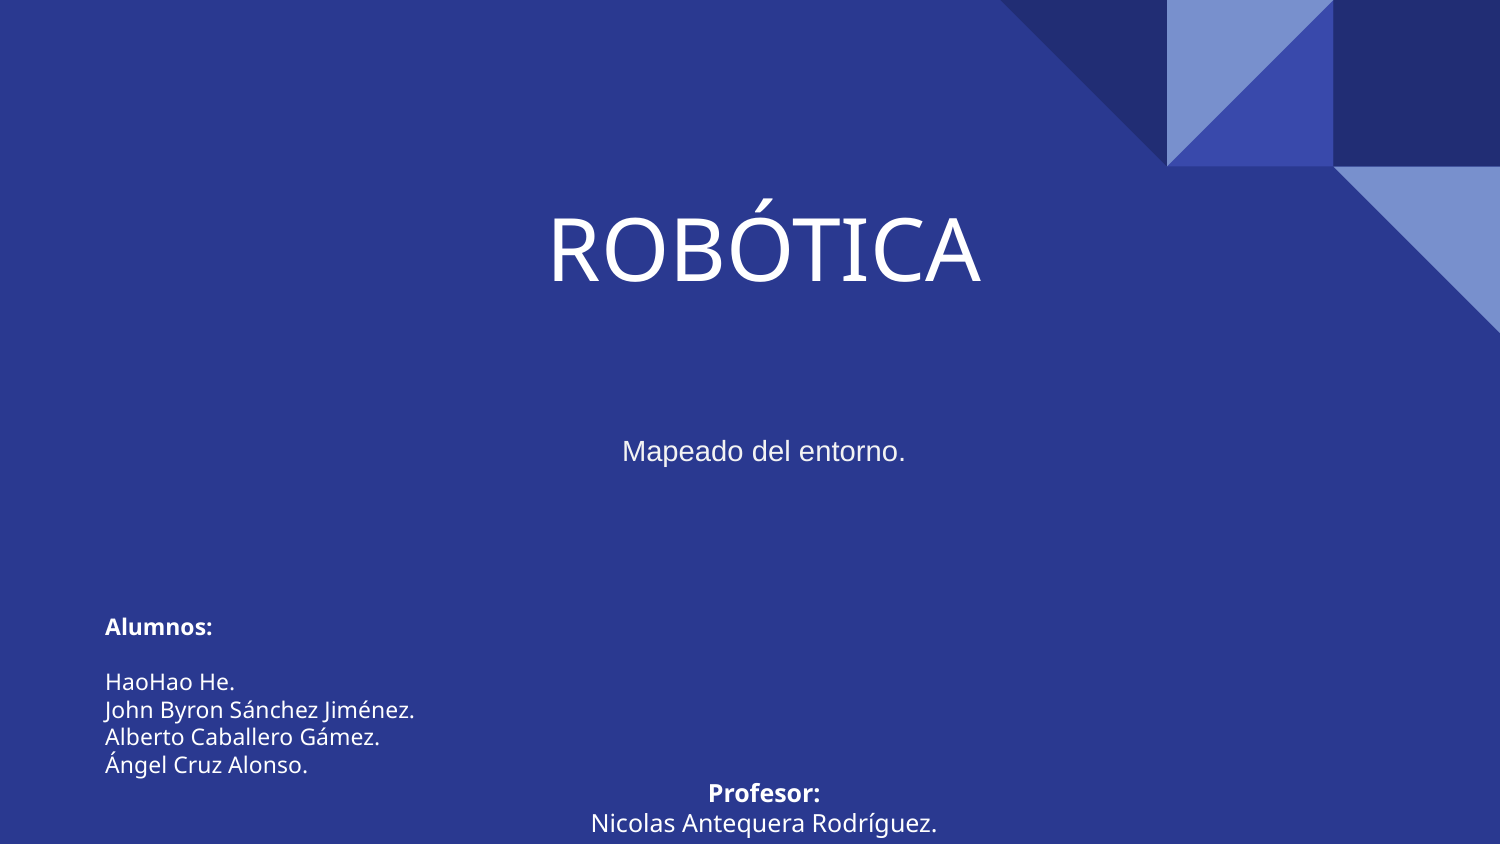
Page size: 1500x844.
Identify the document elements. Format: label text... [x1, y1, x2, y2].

title ROBÓTICA [90, 181, 1439, 314]
subtitle Alumnos: HaoHao He. John Byron Sánchez Jiménez. Alberto Caballero Gámez. Ángel Cruz Alonso. Profesor: Nicolas Antequera Rodríguez. [90, 597, 1439, 815]
text_box Mapeado del entorno. [297, 417, 1231, 506]
